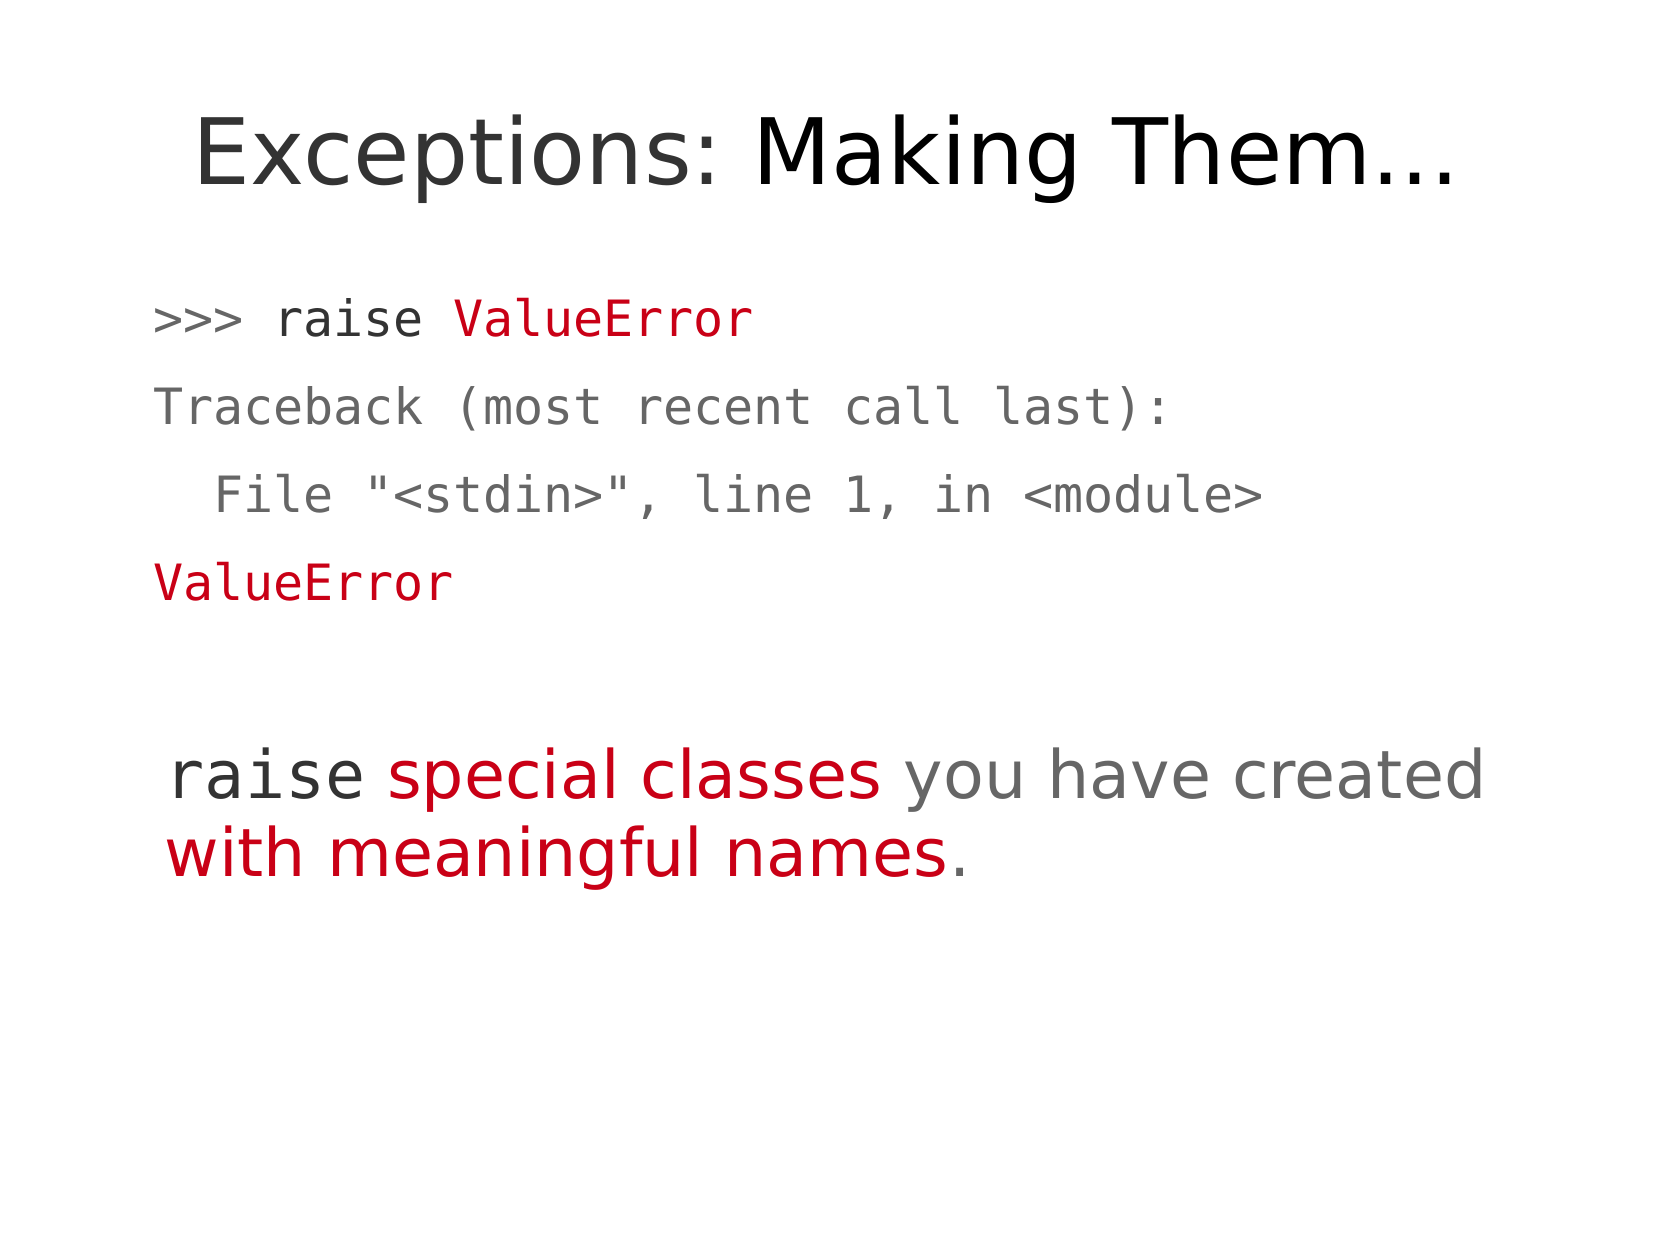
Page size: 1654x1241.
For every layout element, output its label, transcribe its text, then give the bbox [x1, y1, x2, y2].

title Exceptions: Making Them... [82, 56, 1571, 250]
list >>> raise ValueError Traceback (most recent call last): File "<stdin>", line 1, in <module> ValueError [82, 290, 1571, 1109]
text_box raise special classes you have created with meaningful names. [150, 729, 1502, 901]
